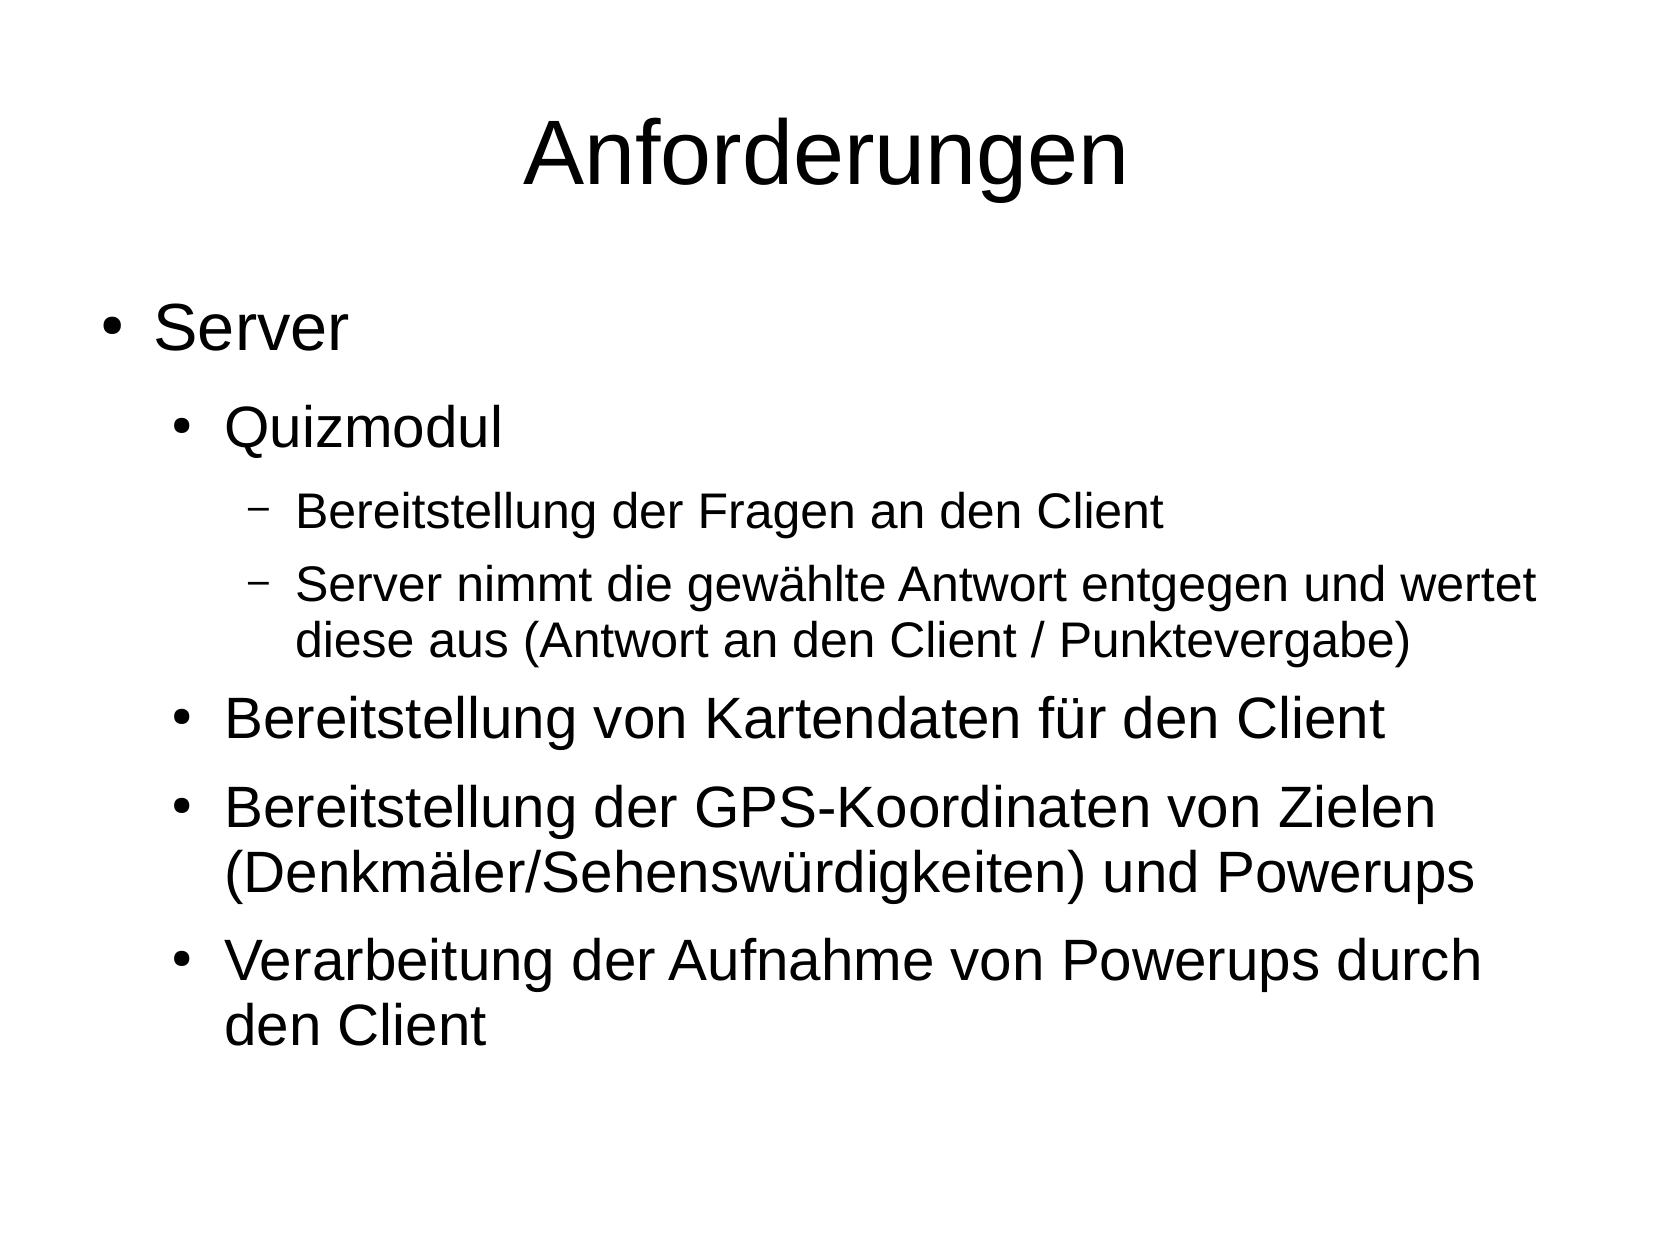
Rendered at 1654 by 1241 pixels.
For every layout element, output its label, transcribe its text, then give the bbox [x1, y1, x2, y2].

list Server Quizmodul Bereitstellung der Fragen an den Client Server nimmt die gewählte Antwort entgegen und wertet diese aus (Antwort an den Client / Punktevergabe) Bereitstellung von Kartendaten für den Client Bereitstellung der GPS-Koordinaten von Zielen (Denkmäler/Sehenswürdigkeiten) und Powerups Verarbeitung der Aufnahme von Powerups durch den Client [82, 290, 1571, 1109]
title Anforderungen [82, 49, 1571, 257]
